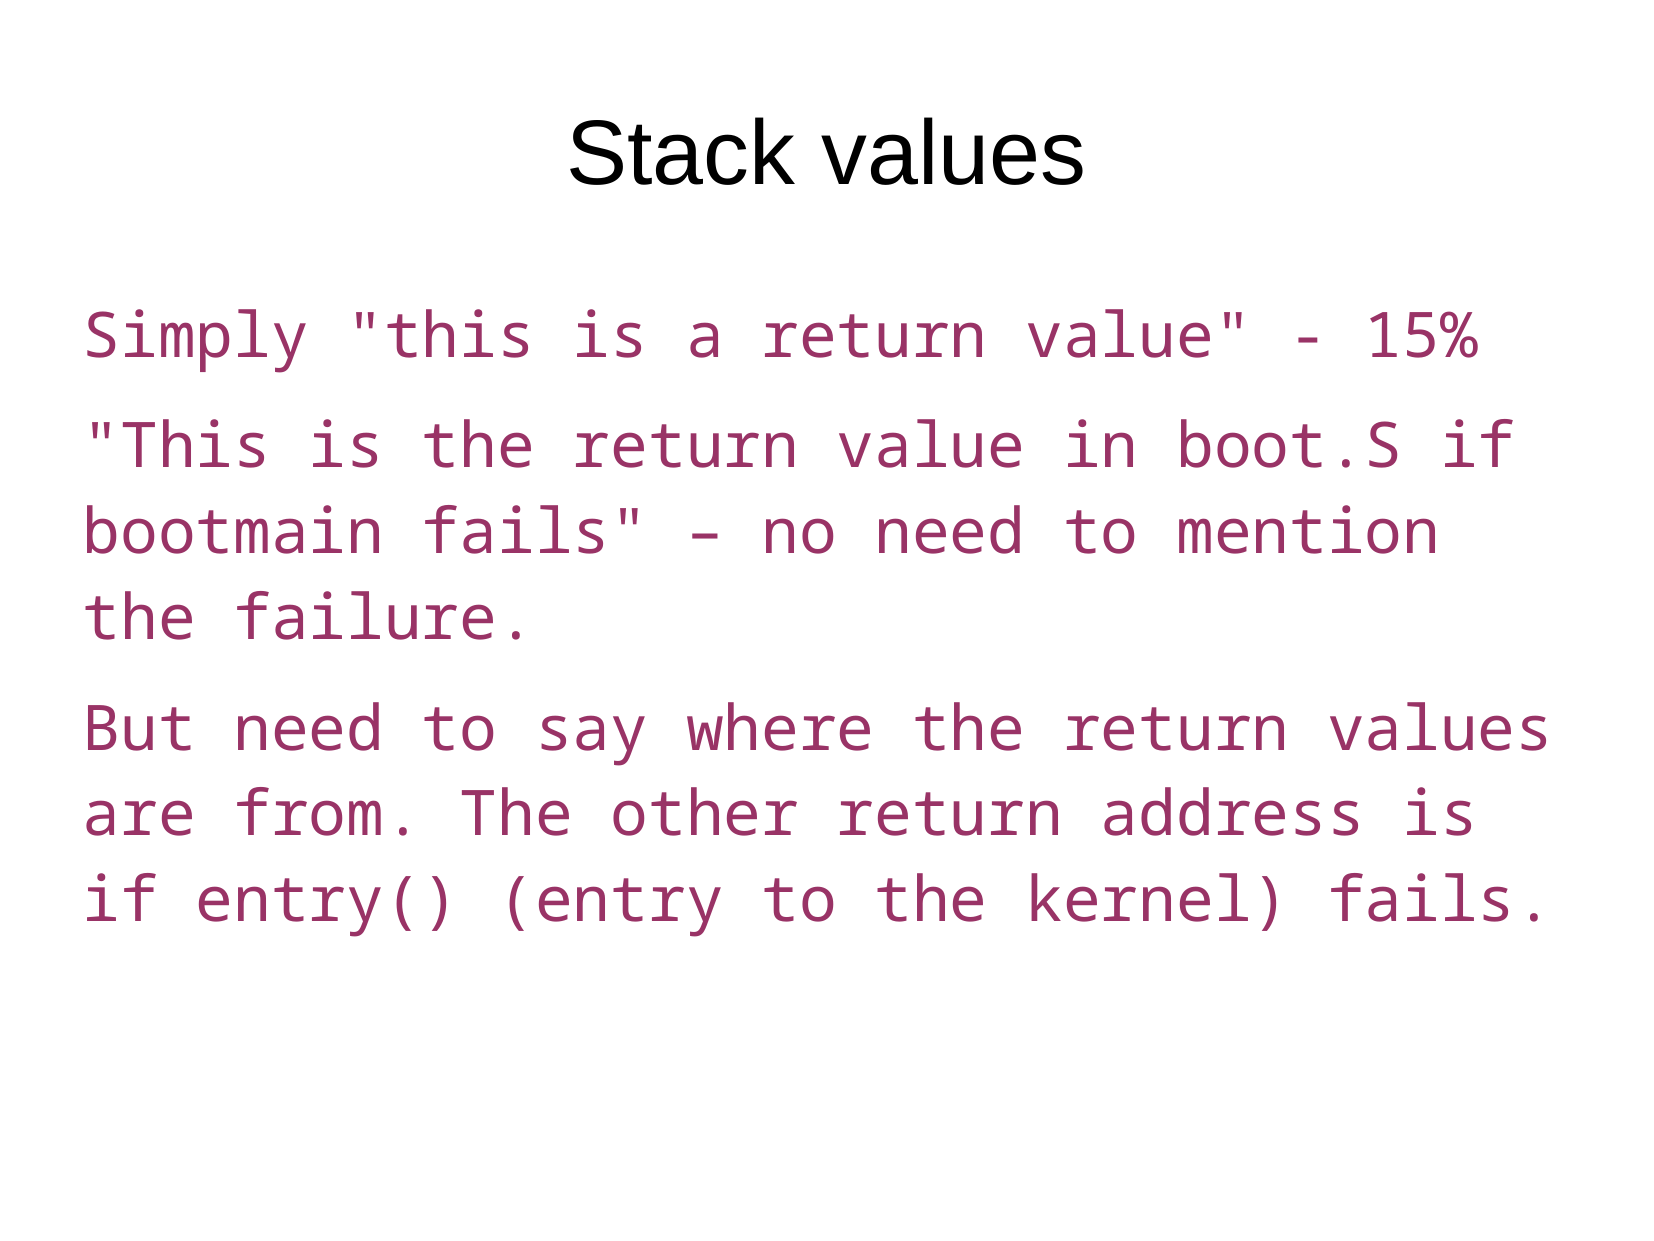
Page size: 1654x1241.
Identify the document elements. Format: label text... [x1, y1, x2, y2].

list Simply "this is a return value" - 15% "This is the return value in boot.S if bootmain fails" – no need to mention the failure. But need to say where the return values are from. The other return address is if entry() (entry to the kernel) fails. [82, 290, 1571, 1010]
title Stack values [82, 49, 1571, 257]
